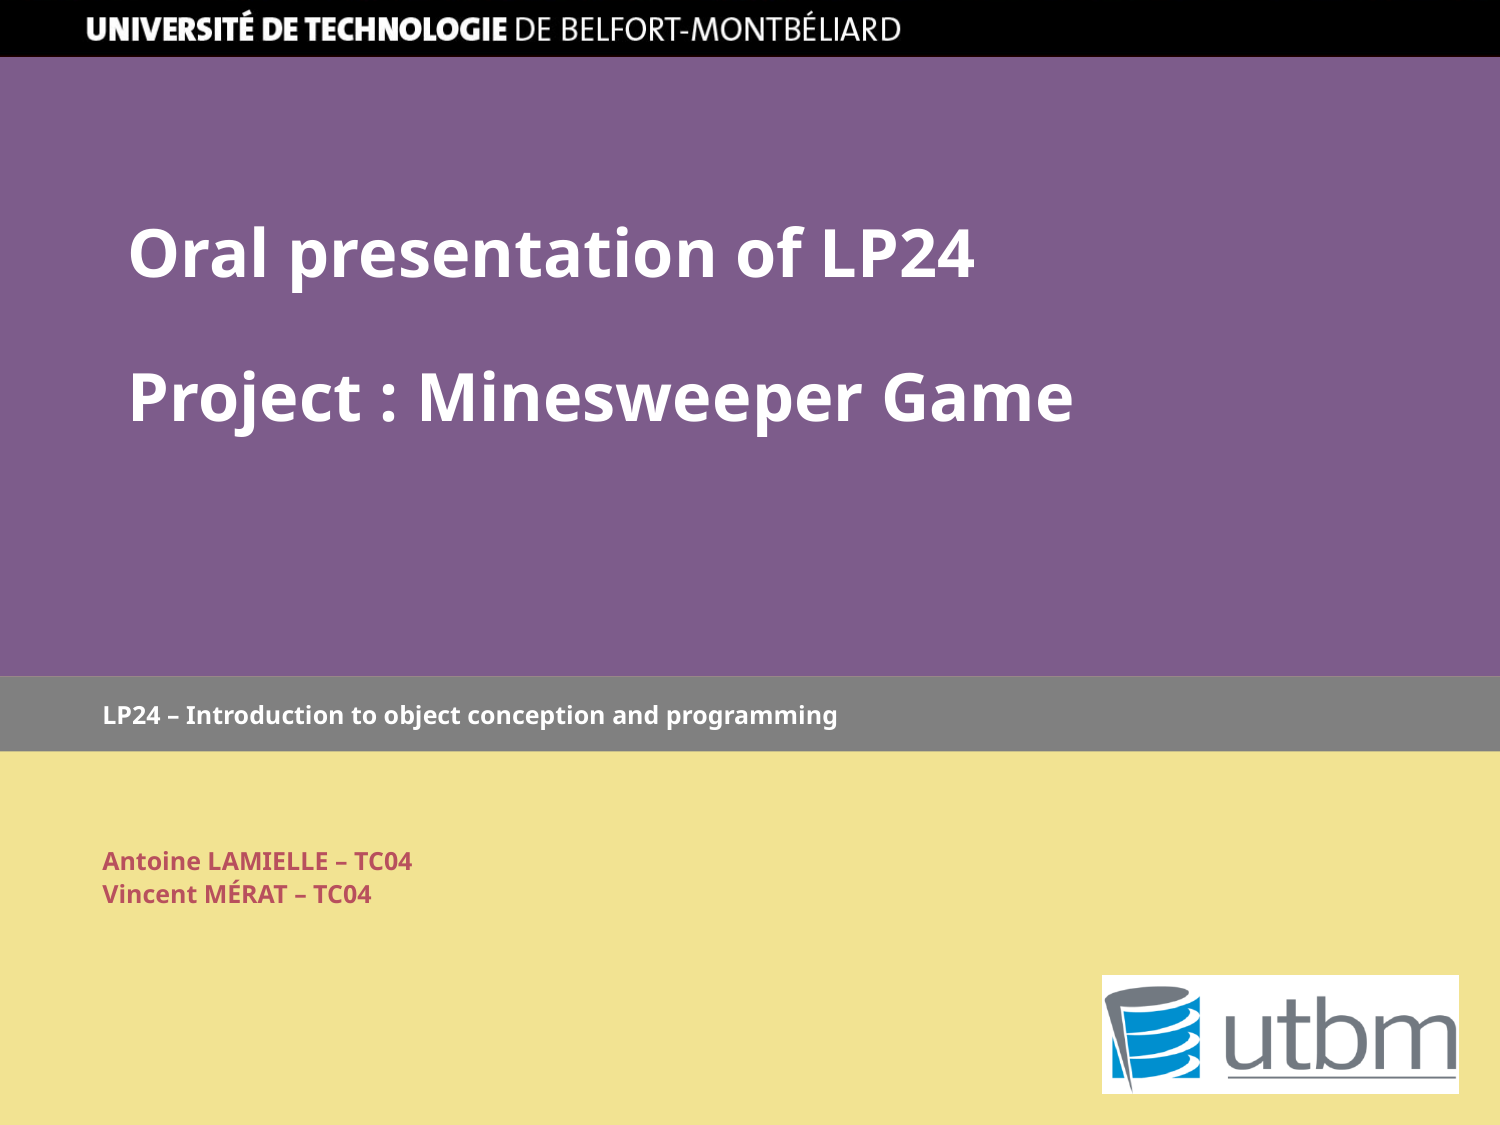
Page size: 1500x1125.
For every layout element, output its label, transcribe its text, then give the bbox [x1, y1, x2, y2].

picture [0, 0, 1500, 57]
text_box LP24 – Introduction to object conception and programming [87, 692, 1275, 738]
text_box Antoine LAMIELLE – TC04 Vincent MÉRAT – TC04 [87, 845, 1138, 916]
text_box Oral presentation of LP24 Project : Minesweeper Game [112, 187, 1388, 539]
text_box [0, 57, 1500, 1125]
picture [1102, 975, 1459, 1094]
